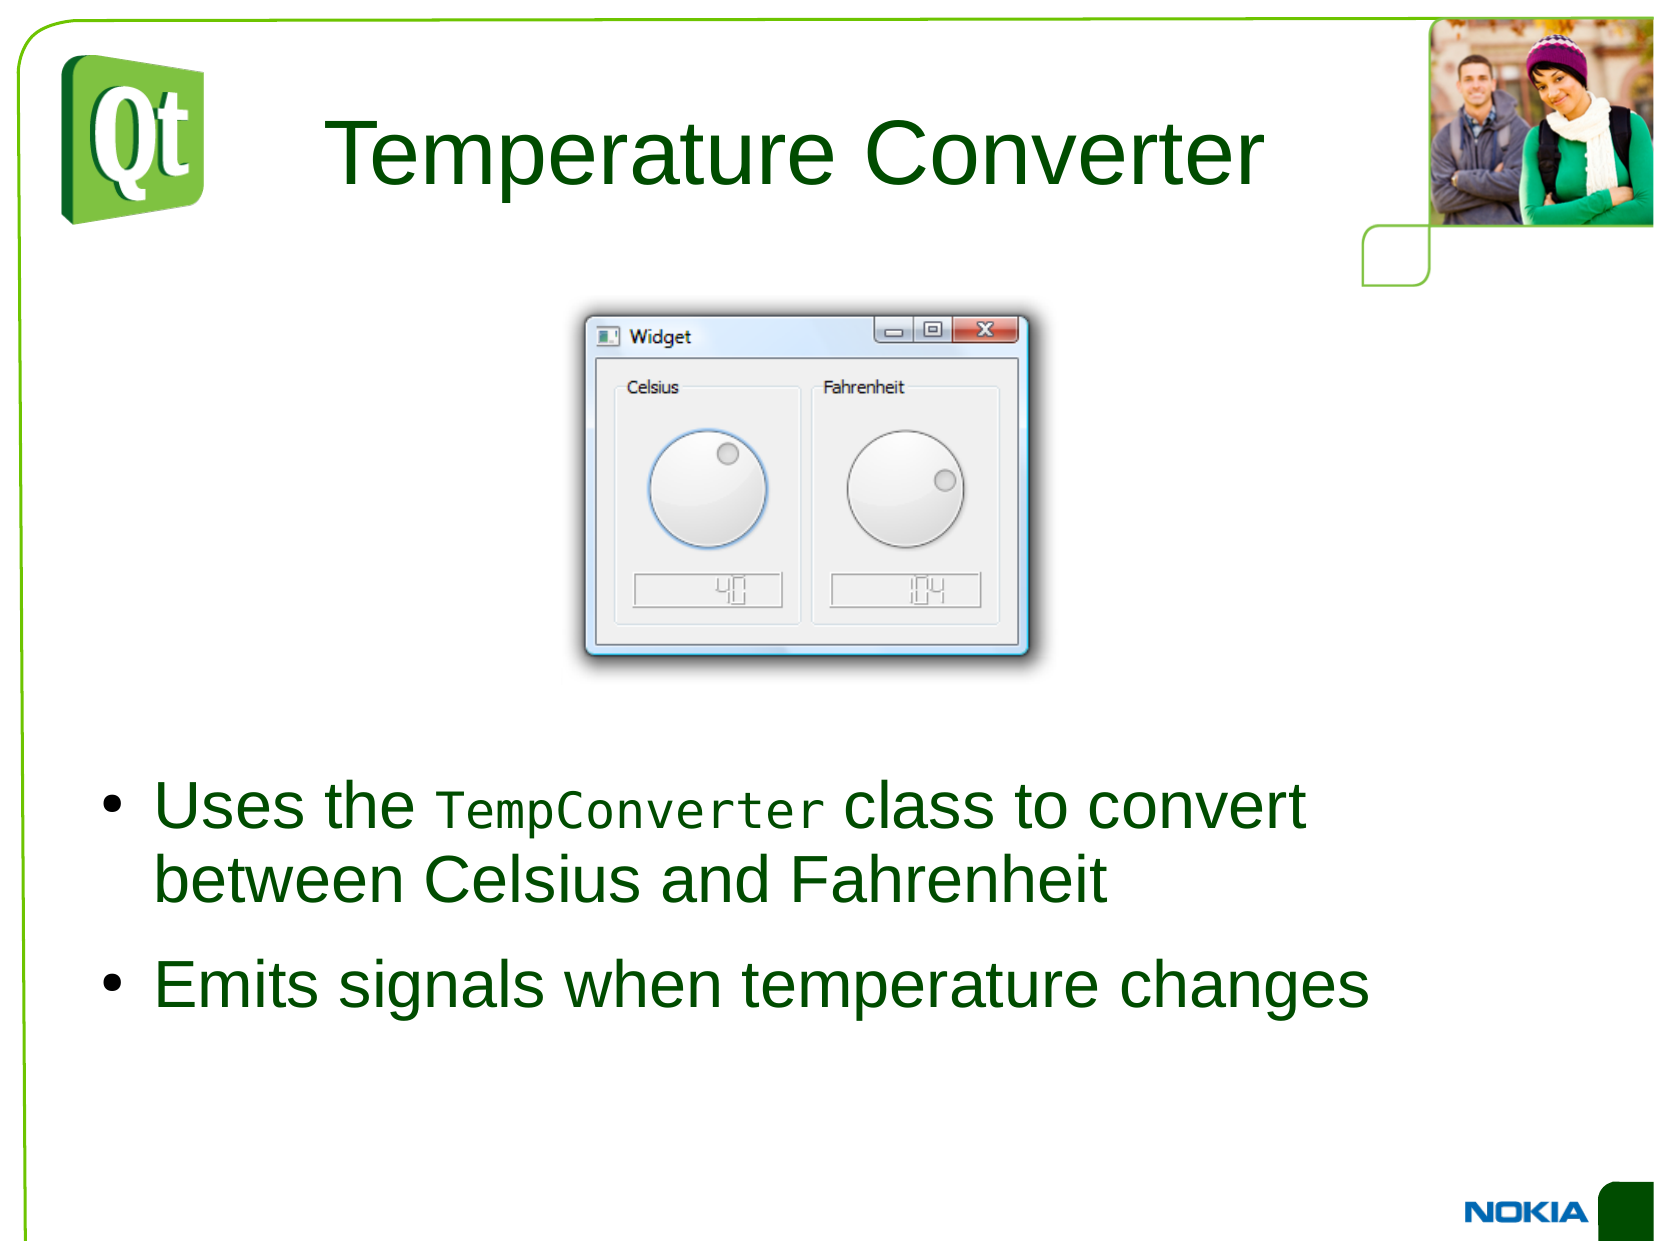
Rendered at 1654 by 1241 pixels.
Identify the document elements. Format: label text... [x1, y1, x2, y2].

title Temperature Converter [257, 49, 1333, 257]
picture [1465, 1201, 1589, 1223]
picture [61, 55, 204, 225]
picture [561, 295, 1063, 685]
list Uses the TempConverter class to convert between Celsius and Fahrenheit Emits signals when temperature changes [82, 767, 1571, 1094]
picture [1361, 17, 1654, 287]
